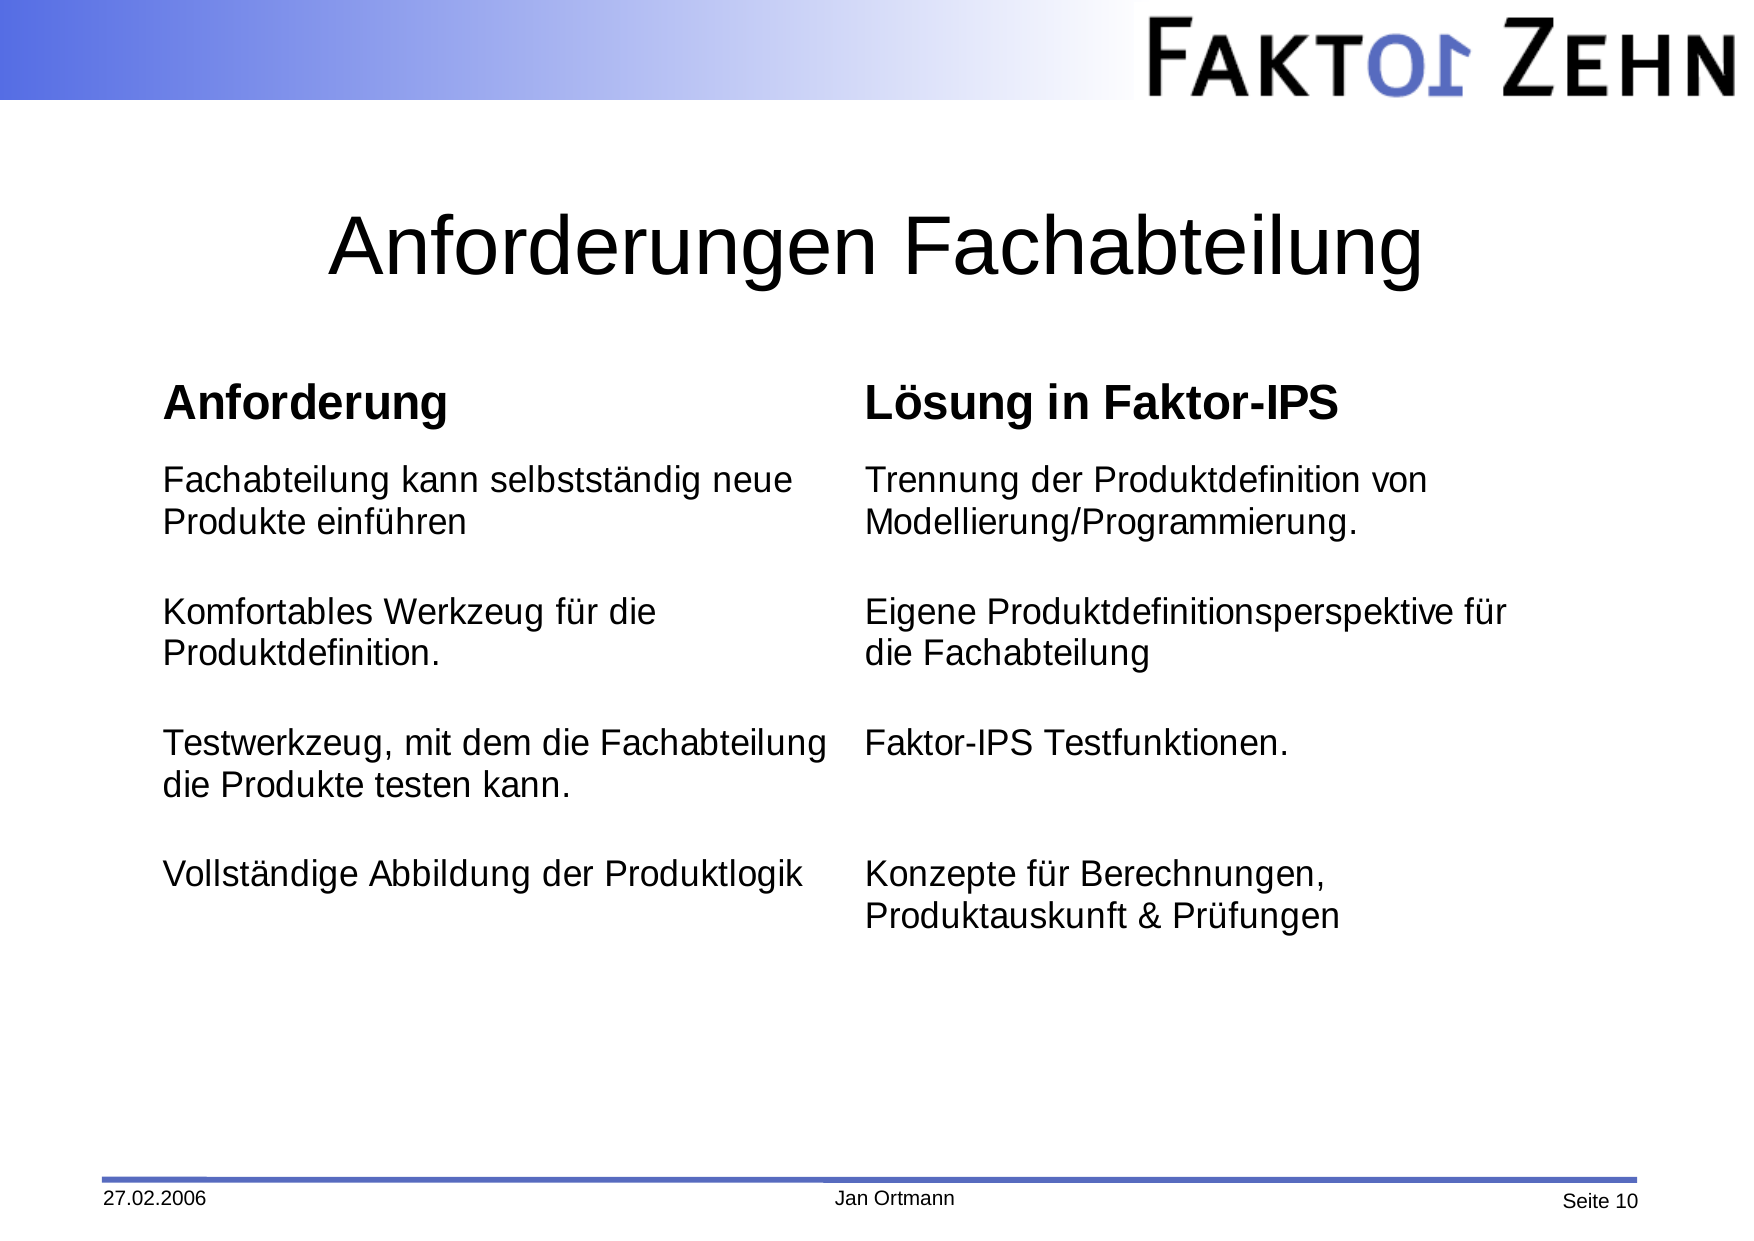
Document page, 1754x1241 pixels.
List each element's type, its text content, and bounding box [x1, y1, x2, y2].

picture [1133, 2, 1749, 105]
title Anforderungen Fachabteilung [179, 142, 1576, 349]
chart [160, 372, 1639, 1091]
